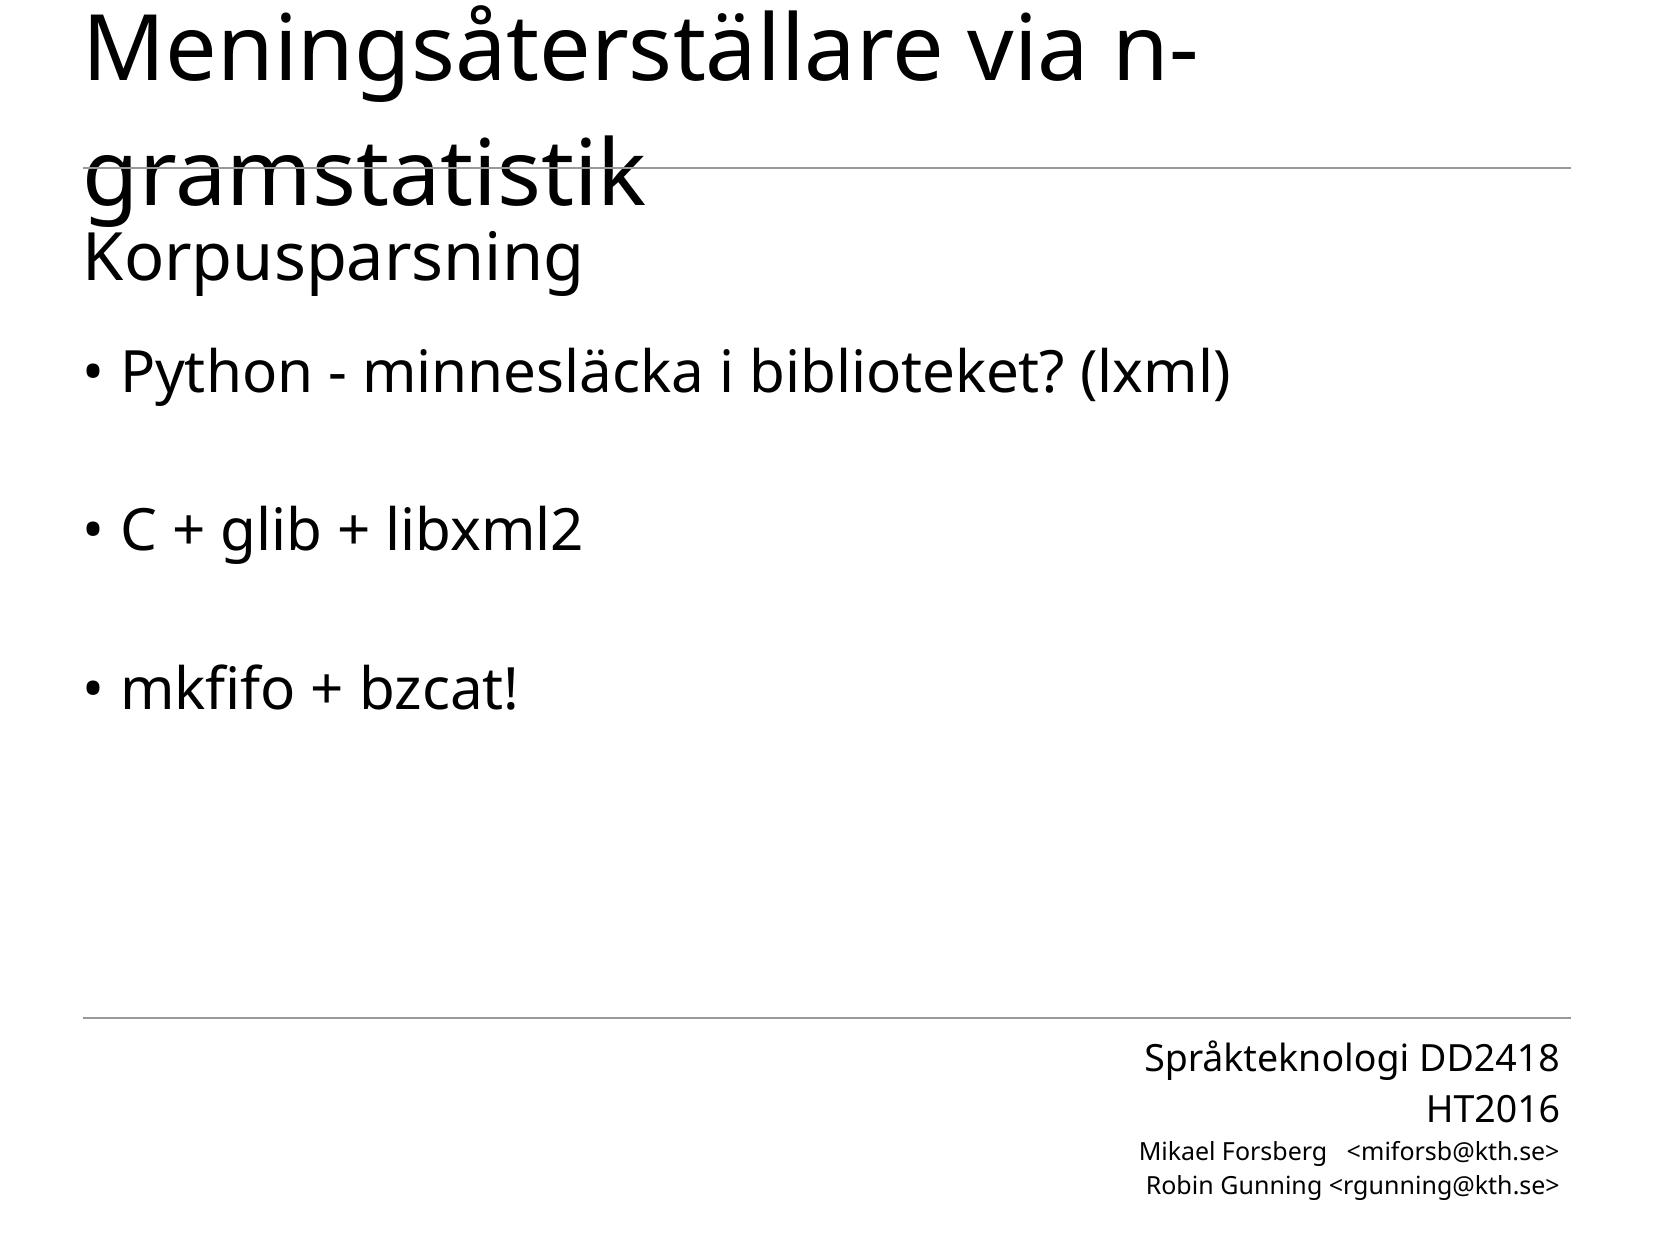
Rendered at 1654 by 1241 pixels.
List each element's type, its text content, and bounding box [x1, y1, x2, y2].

title Meningsåterställare via n-gramstatistik [82, 46, 1571, 167]
text_box Språkteknologi DD2418 HT2016 Mikael Forsberg <miforsb@kth.se> Robin Gunning <rgunning@kth.se> [1020, 1024, 1576, 1156]
title Korpusparsning [82, 194, 1571, 316]
subtitle • Python - minnesläcka i biblioteket? (lxml) • C + glib + libxml2 • mkfifo + bzcat! [82, 330, 1571, 1010]
